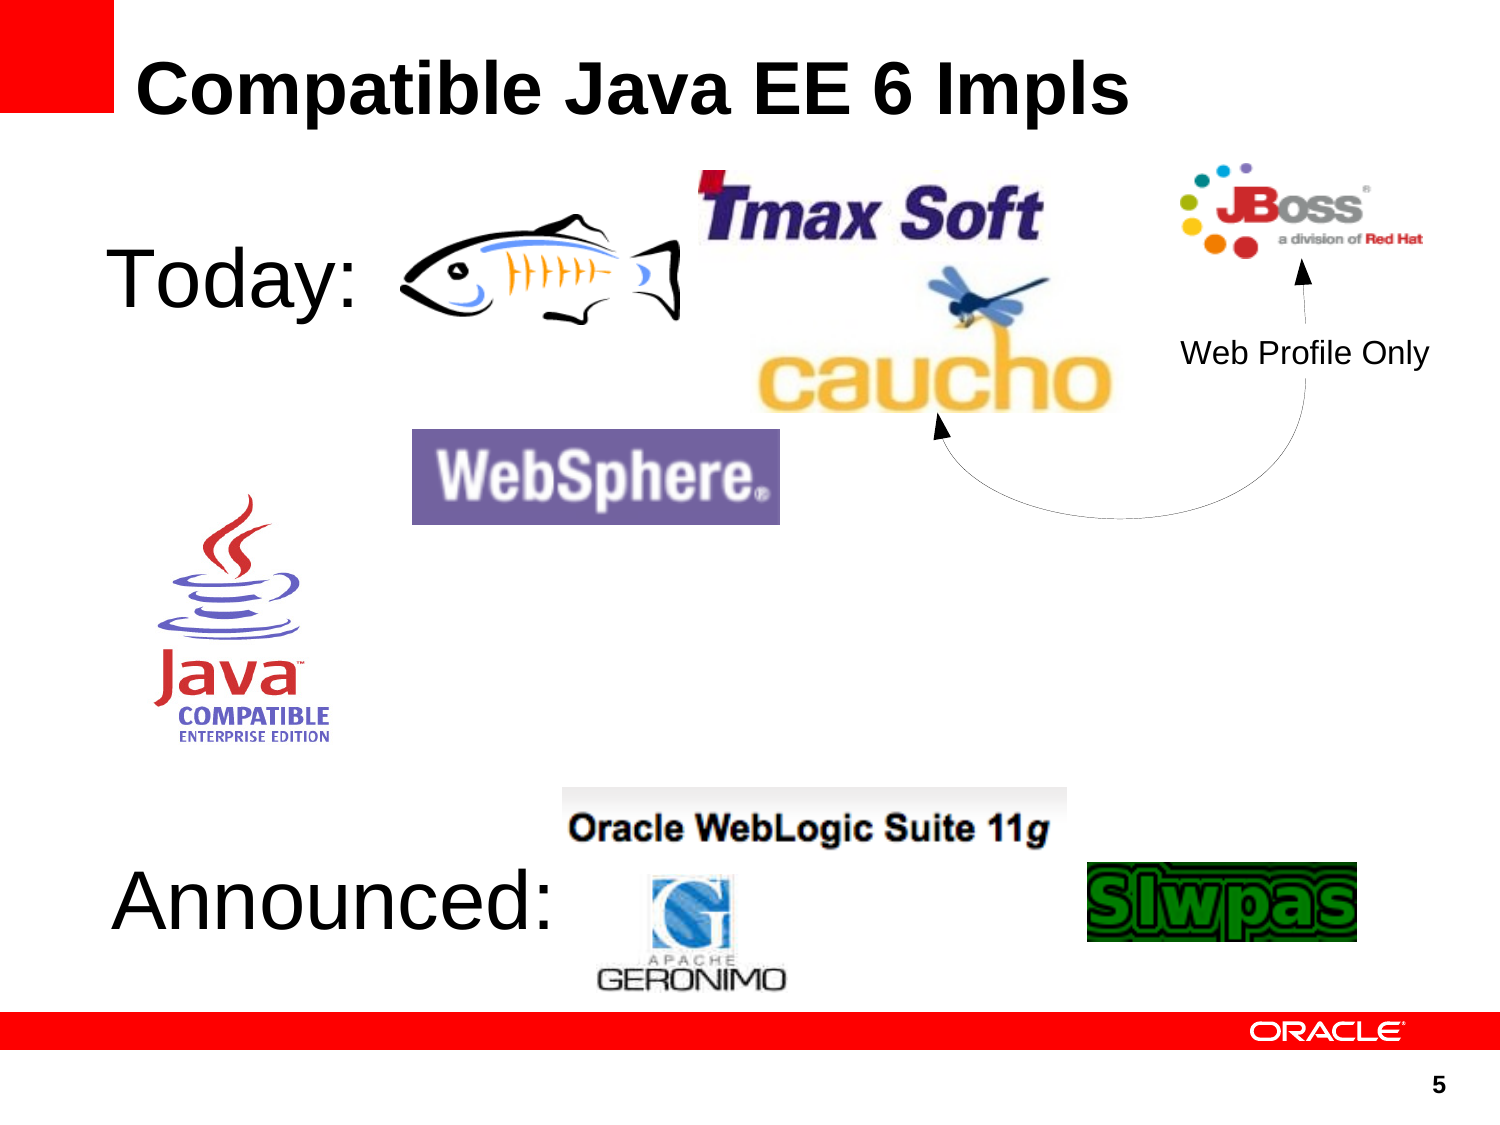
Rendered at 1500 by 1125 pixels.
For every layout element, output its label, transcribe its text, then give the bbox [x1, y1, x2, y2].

text_box Announced: [96, 838, 571, 964]
picture [139, 486, 338, 751]
title Compatible Java EE 6 Impls [121, 31, 1500, 145]
picture [0, 0, 114, 113]
picture [562, 787, 1067, 863]
picture [1180, 163, 1423, 259]
picture [596, 874, 788, 993]
text_box Web Profile Only [1165, 323, 1445, 379]
picture [412, 429, 780, 526]
picture [400, 214, 680, 325]
picture [1087, 862, 1357, 942]
picture [0, 1012, 1500, 1050]
text_box Today: [90, 217, 375, 332]
picture [698, 170, 1126, 413]
